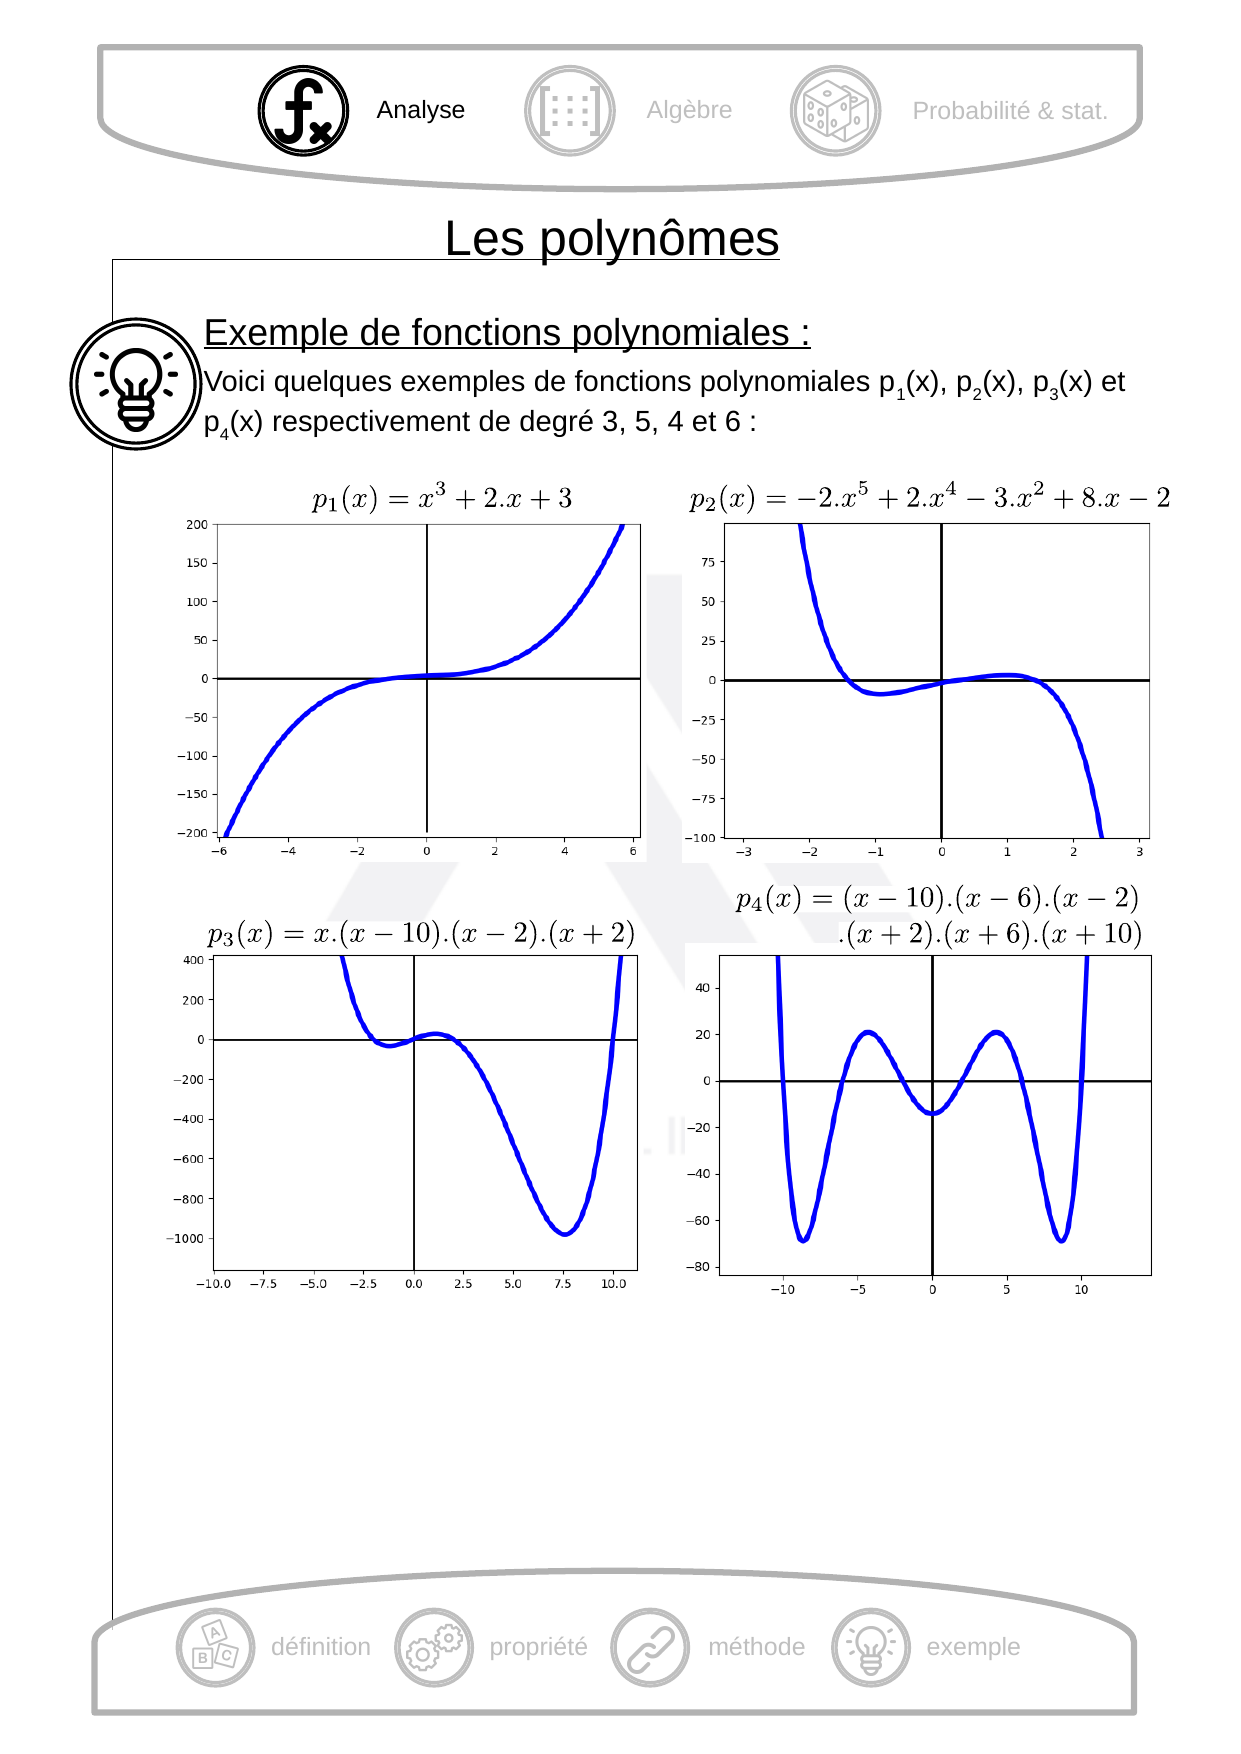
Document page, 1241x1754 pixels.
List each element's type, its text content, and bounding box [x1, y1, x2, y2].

text_box [688, 480, 1170, 514]
text_box [735, 884, 1138, 914]
text_box [94, 1570, 1134, 1713]
picture [113, 425, 1182, 1695]
text_box Analyse [361, 88, 490, 146]
text_box [206, 919, 634, 949]
text_box [70, 319, 201, 449]
picture [270, 78, 336, 144]
text_box [311, 481, 572, 515]
text_box [838, 920, 1141, 950]
picture [59, 59, 1182, 1695]
text_box Exemple de fonctions polynomiales : Voici quelques exemples de fonctions polynomiales p1(x), p2(x), p3(x) et p4(x) respectivement de degré 3, 5, 4 et 6 : [188, 303, 1193, 650]
picture [94, 348, 178, 432]
text_box [100, 47, 1140, 190]
text_box Les polynômes [430, 203, 811, 274]
